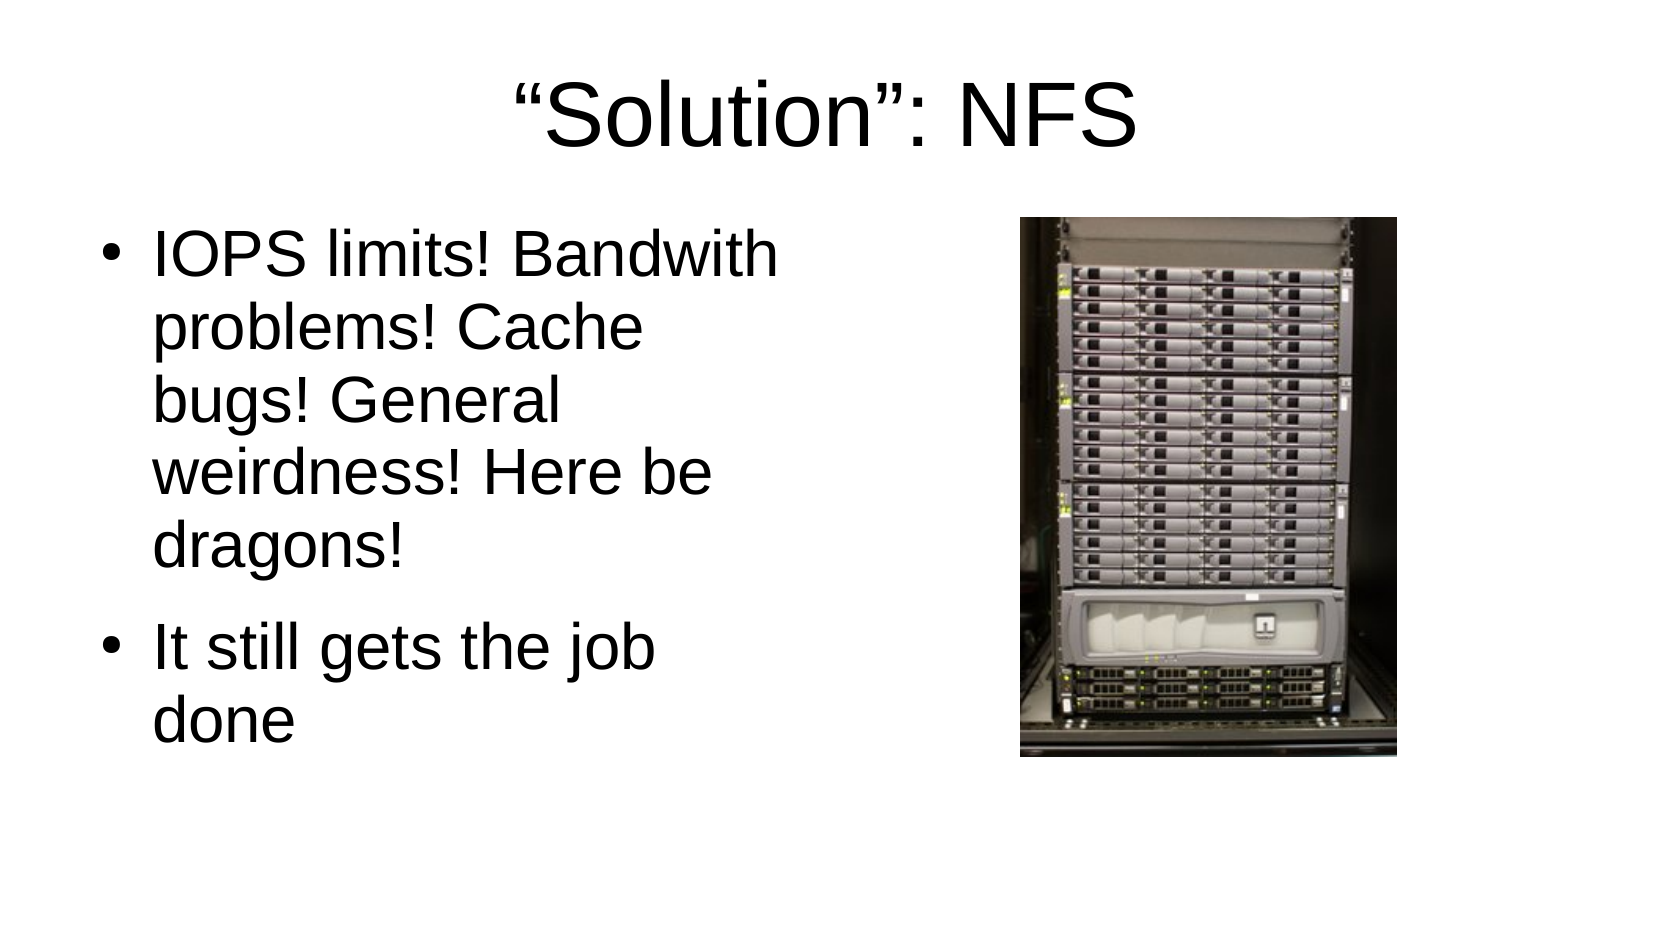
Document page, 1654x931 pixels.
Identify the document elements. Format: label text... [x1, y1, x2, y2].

picture [1020, 217, 1397, 758]
list IOPS limits! Bandwith problems! Cache bugs! General weirdness! Here be dragons! It still gets the job done [82, 217, 809, 758]
title “Solution”: NFS [82, 37, 1571, 193]
